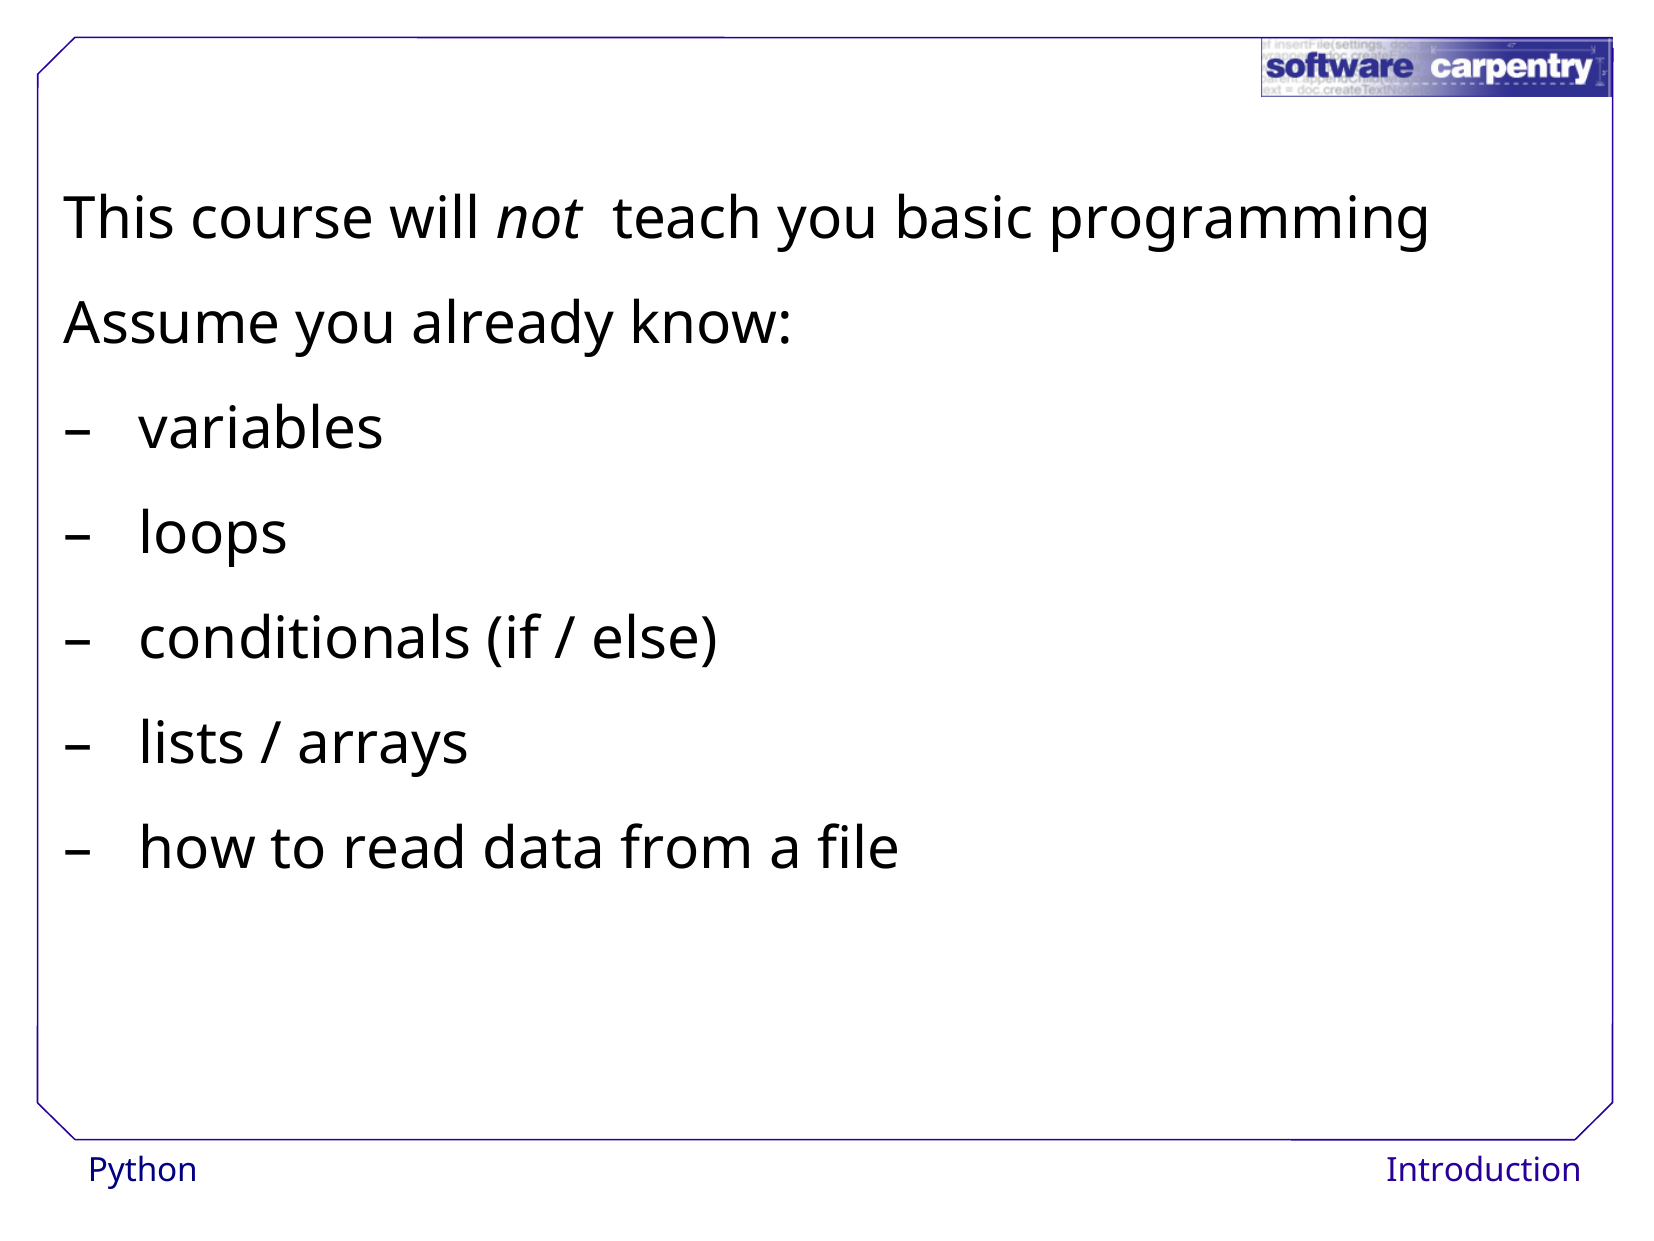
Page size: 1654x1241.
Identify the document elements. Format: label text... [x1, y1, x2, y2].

text_box This course will not teach you basic programming Assume you already know: – variables – loops – conditionals (if / else) – lists / arrays – how to read data from a file [49, 138, 1598, 889]
picture [1261, 39, 1613, 97]
